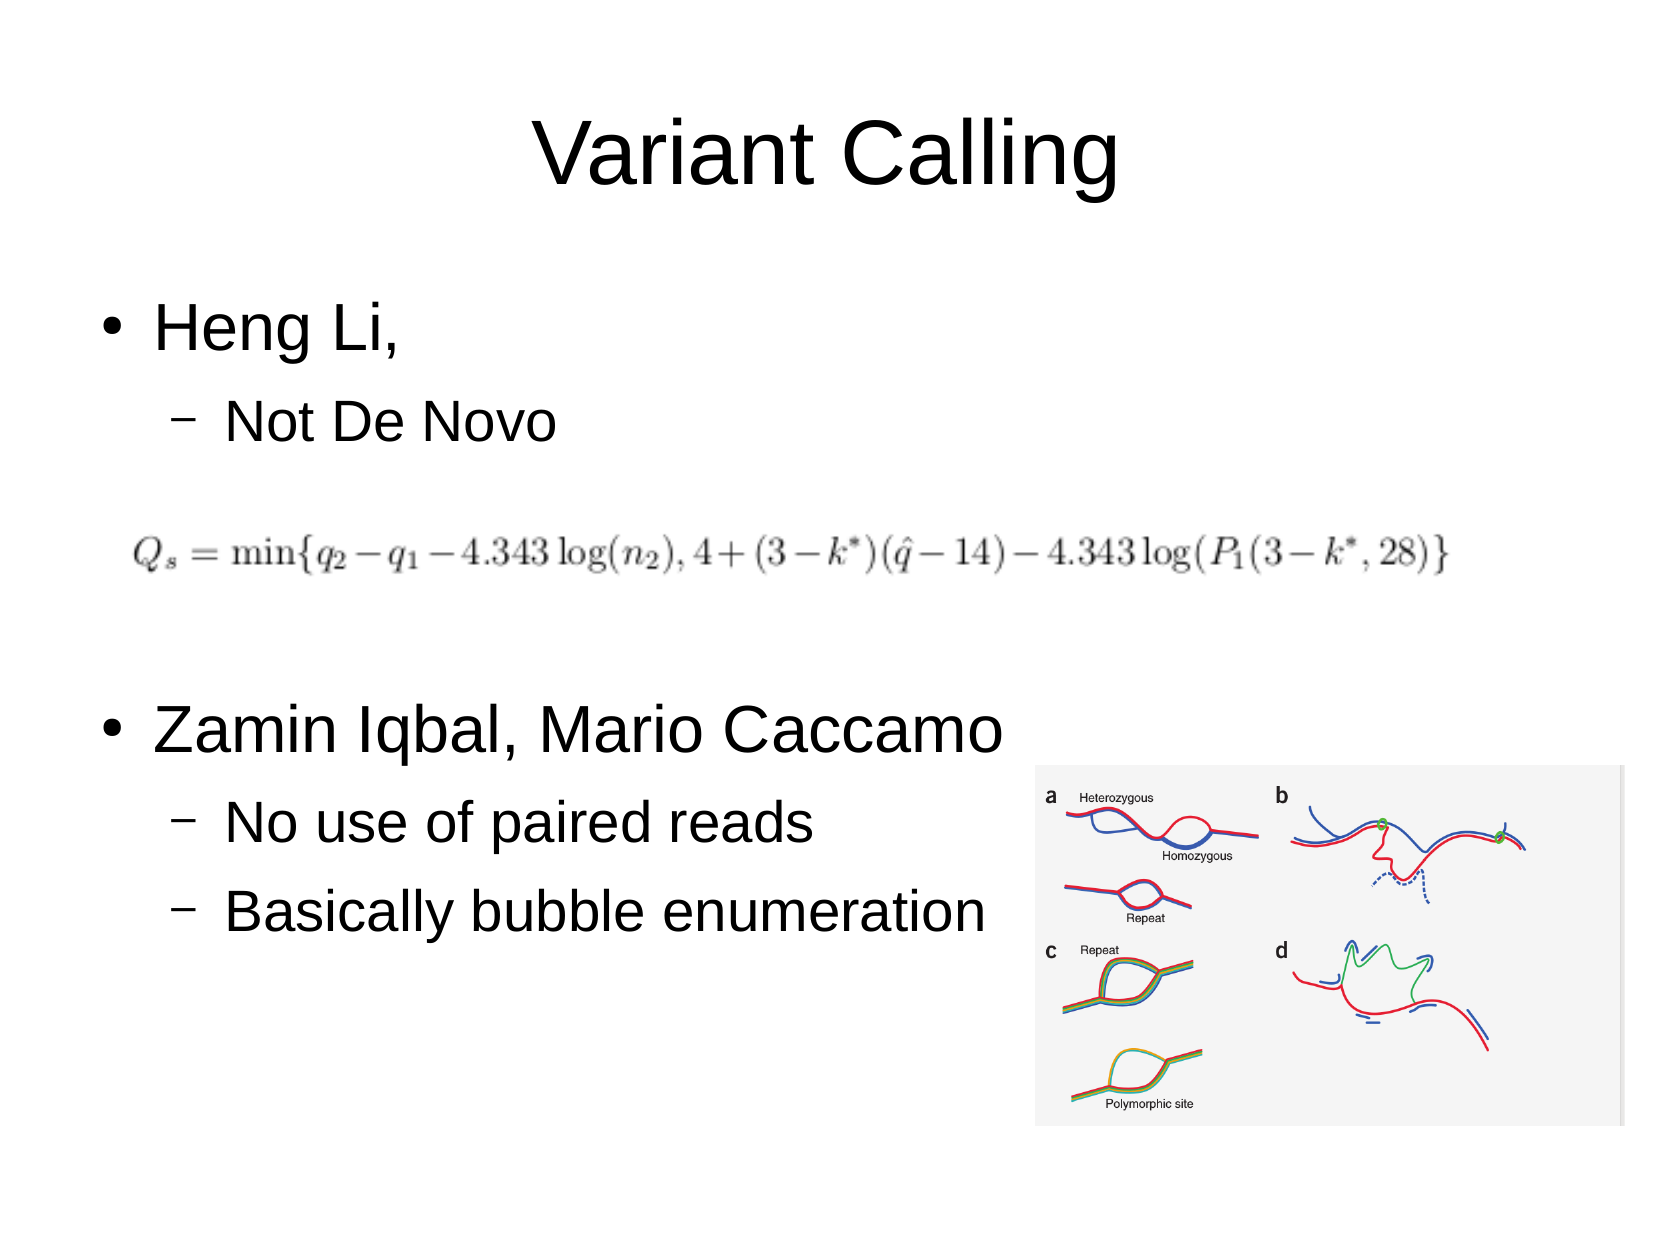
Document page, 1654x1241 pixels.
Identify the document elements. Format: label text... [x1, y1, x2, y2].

list Heng Li, Not De Novo Zamin Iqbal, Mario Caccamo No use of paired reads Basically bubble enumeration [82, 290, 1571, 480]
picture [1035, 765, 1625, 1126]
title Variant Calling [82, 49, 1571, 257]
list Heng Li, Not De Novo Zamin Iqbal, Mario Caccamo No use of paired reads Basically bubble enumeration [82, 601, 1571, 1010]
picture [68, 480, 1591, 601]
